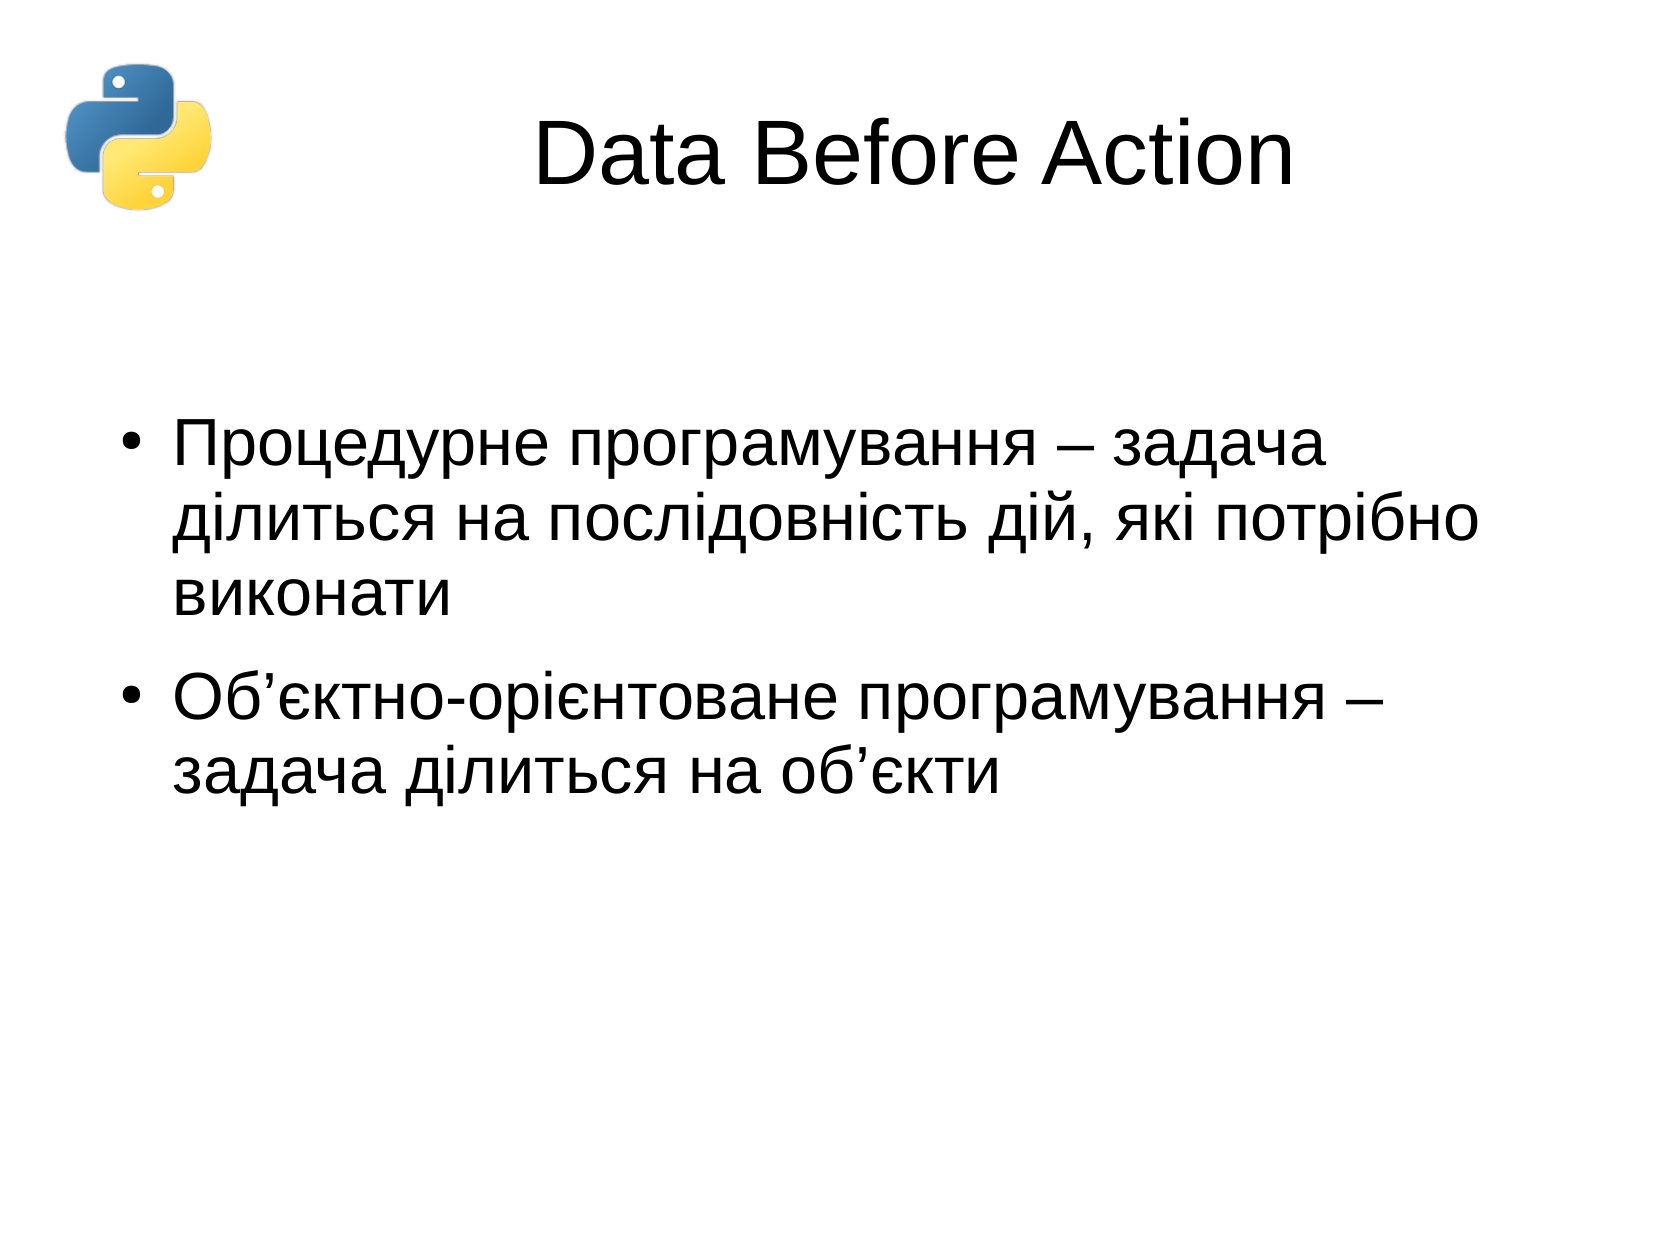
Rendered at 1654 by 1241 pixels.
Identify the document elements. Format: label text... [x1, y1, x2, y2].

picture [33, 32, 244, 244]
list Процедурне програмування – задача ділиться на послідовність дій, які потрібно виконати Об’єктно-орієнтоване програмування – задача ділиться на об’єкти [101, 405, 1591, 1125]
title Data Before Action [270, 49, 1561, 257]
